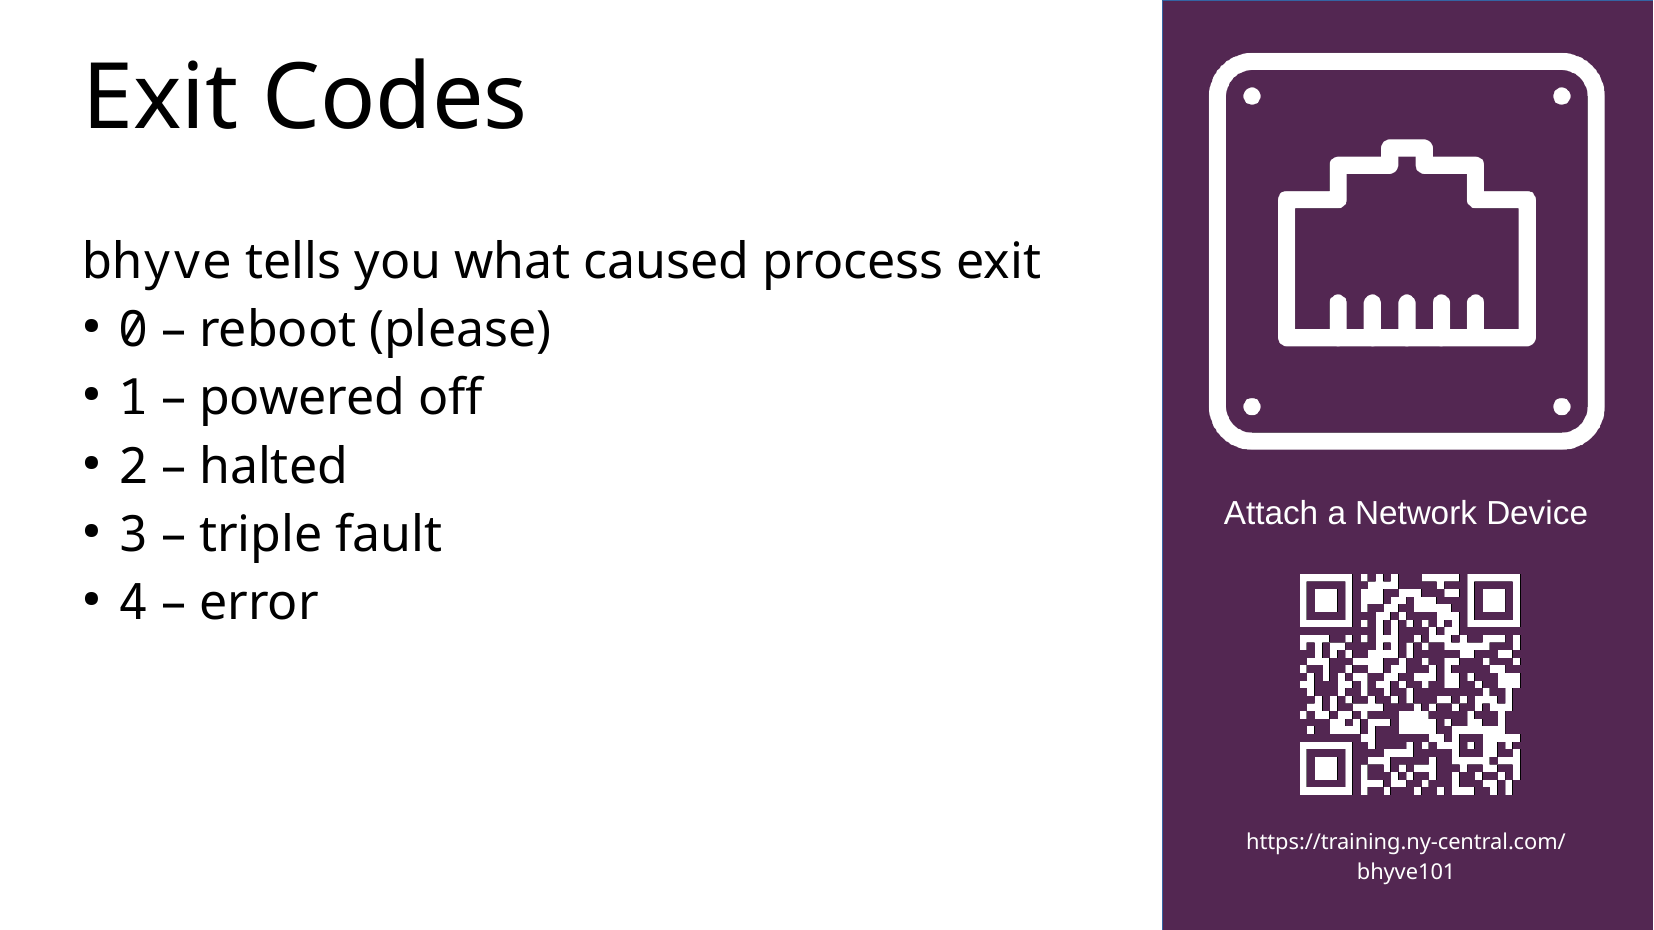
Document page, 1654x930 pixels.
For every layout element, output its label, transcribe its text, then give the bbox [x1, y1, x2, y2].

title Exit Codes [82, 37, 1571, 150]
picture [1200, 44, 1613, 458]
subtitle bhyve tells you what caused process exit 0 – reboot (please) 1 – powered off 2 – halted 3 – triple fault 4 – error [82, 224, 1126, 825]
text_box Attach a Network Device [1200, 487, 1613, 638]
text_box [1162, 0, 1653, 930]
text_box https://training.ny-central.com/bhyve101 [1200, 819, 1613, 930]
picture [1268, 638, 1550, 826]
